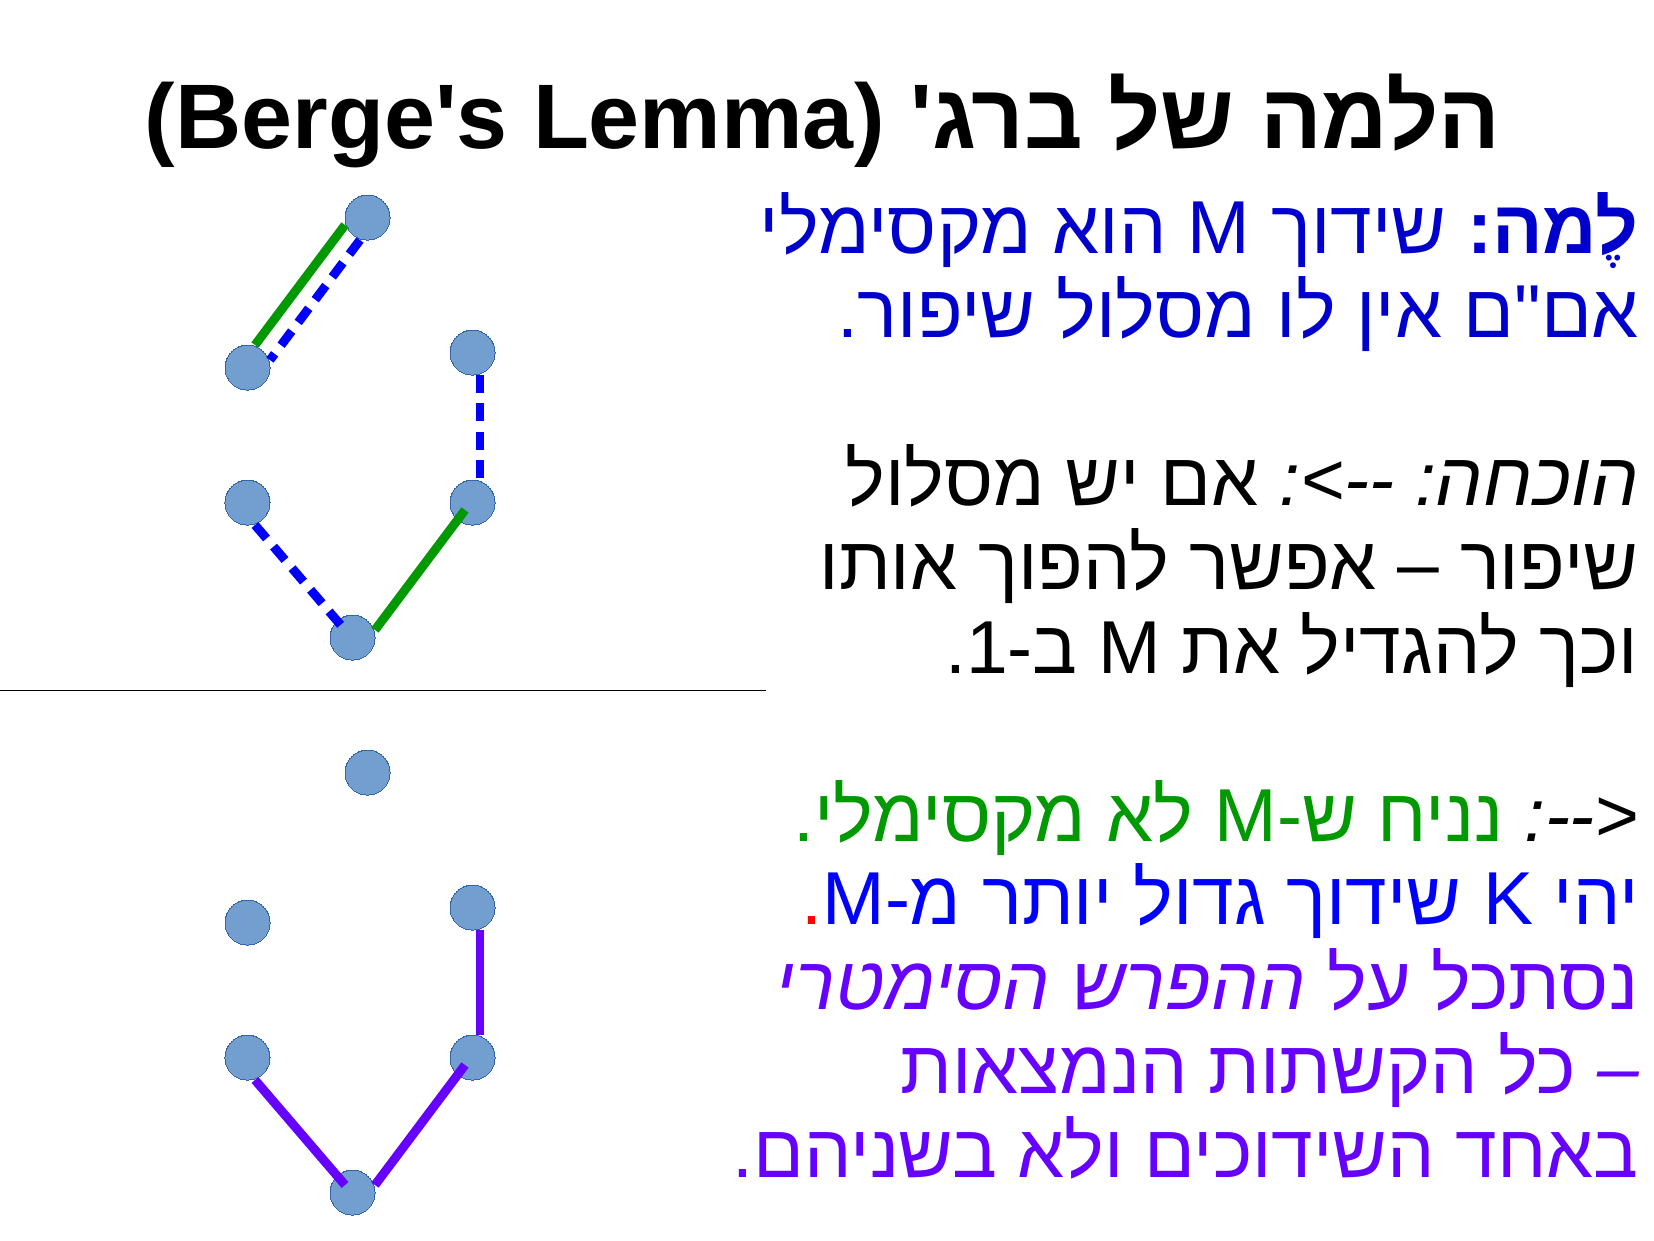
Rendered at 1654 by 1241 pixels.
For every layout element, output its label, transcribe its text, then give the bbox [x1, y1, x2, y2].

title הלמה של ברג' (Berge's Lemma) [11, 0, 1636, 241]
text_box [330, 1170, 376, 1216]
text_box [345, 195, 391, 241]
text_box [345, 750, 391, 796]
text_box [450, 885, 496, 931]
text_box [450, 1035, 496, 1081]
text_box [450, 330, 496, 376]
text_box [224, 1035, 271, 1081]
text_box [225, 345, 271, 391]
text_box [224, 480, 271, 526]
text_box [450, 480, 496, 526]
text_box [330, 615, 376, 661]
text_box [225, 900, 271, 946]
text_box לֶמה: שידוך M הוא מקסימלי אם"ם אין לו מסלול שיפור. הוכחה: -->: אם יש מסלול שיפור – אפשר להפוך אותו וכך להגדיל את M ב-1. <--: נניח ש-M לא מקסימלי. יהי K שידוך גדול יותר מ-M. נסתכל על ההפרש הסימטרי – כל הקשתות הנמצאות באחד השידוכים ולא בשניהם. [705, 177, 1654, 1241]
